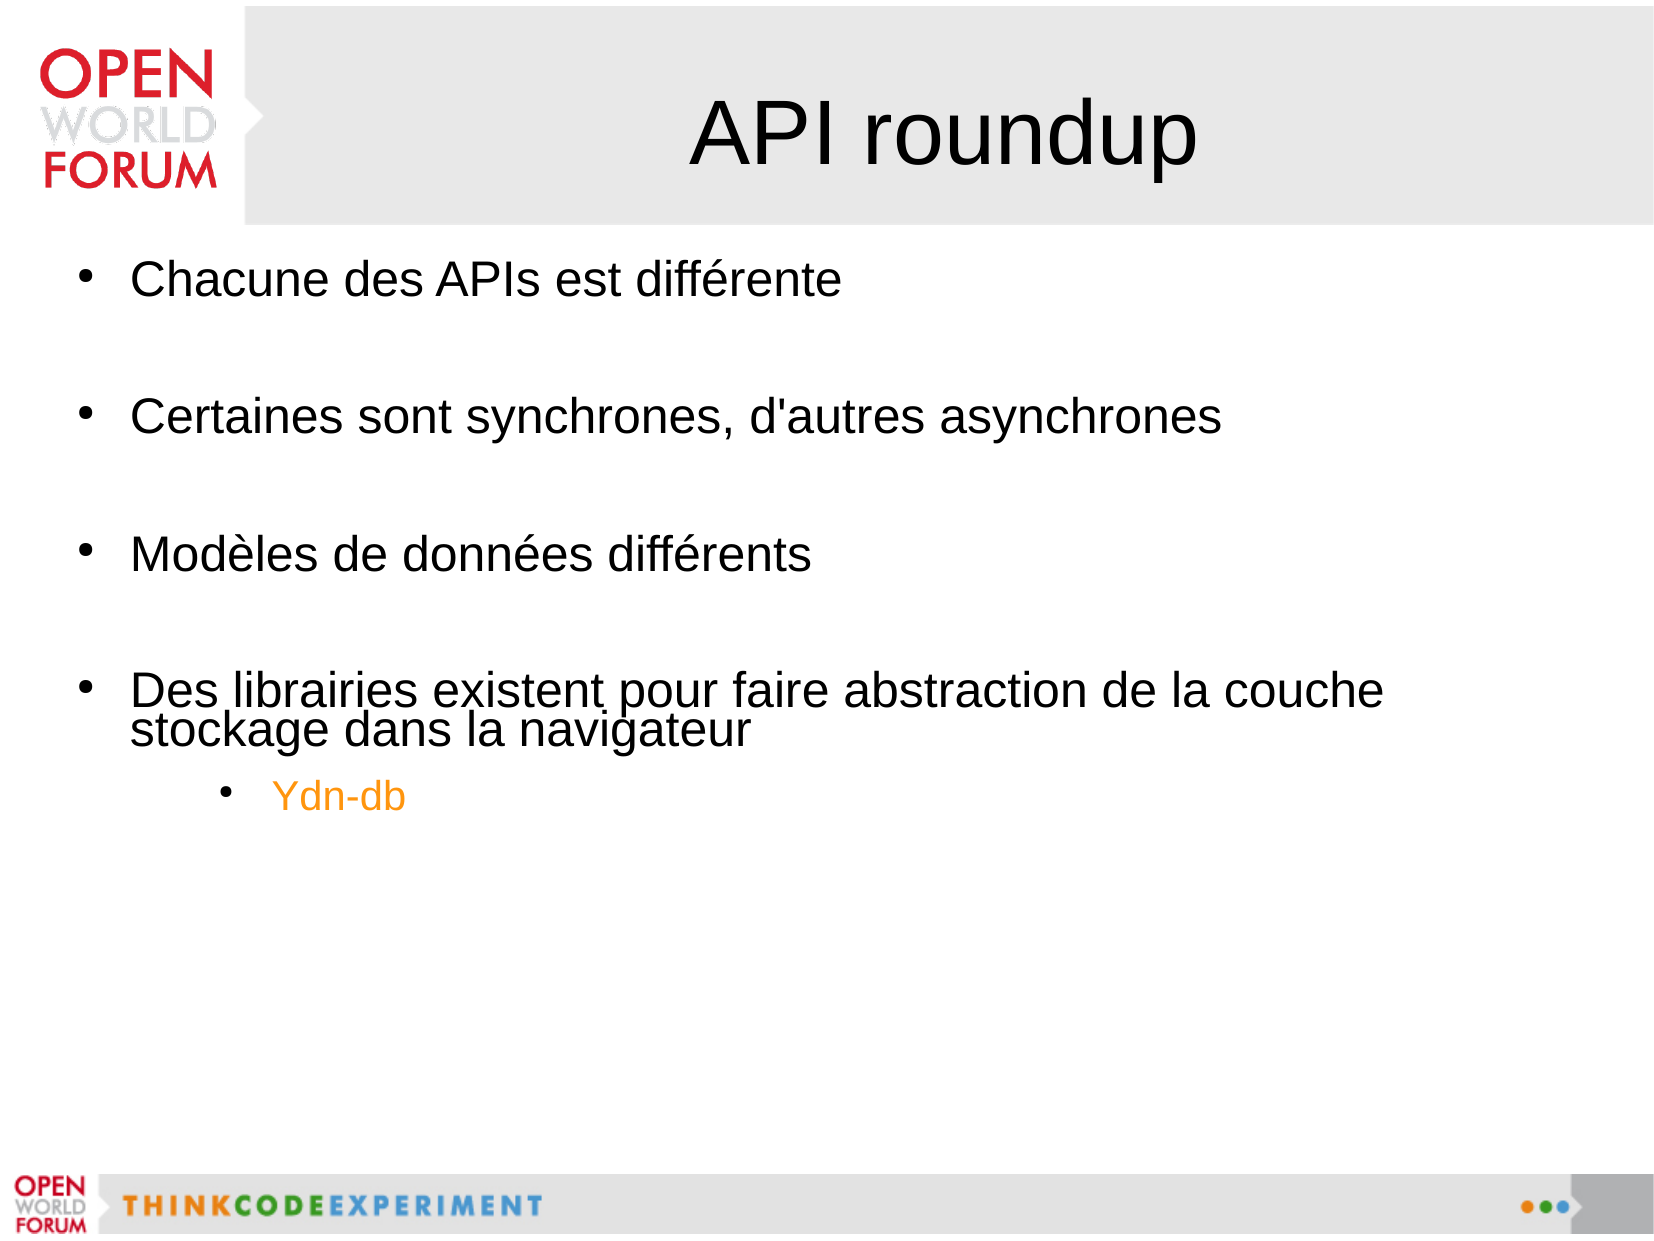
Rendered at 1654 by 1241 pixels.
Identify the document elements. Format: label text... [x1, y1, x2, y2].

picture [11, 6, 1654, 225]
title API roundup [295, 29, 1595, 237]
picture [0, 1174, 1654, 1234]
list Chacune des APIs est différente Certaines sont synchrones, d'autres asynchrones Modèles de données différents Des librairies existent pour faire abstraction de la couche stockage dans la navigateur Ydn-db [59, 265, 1548, 1085]
